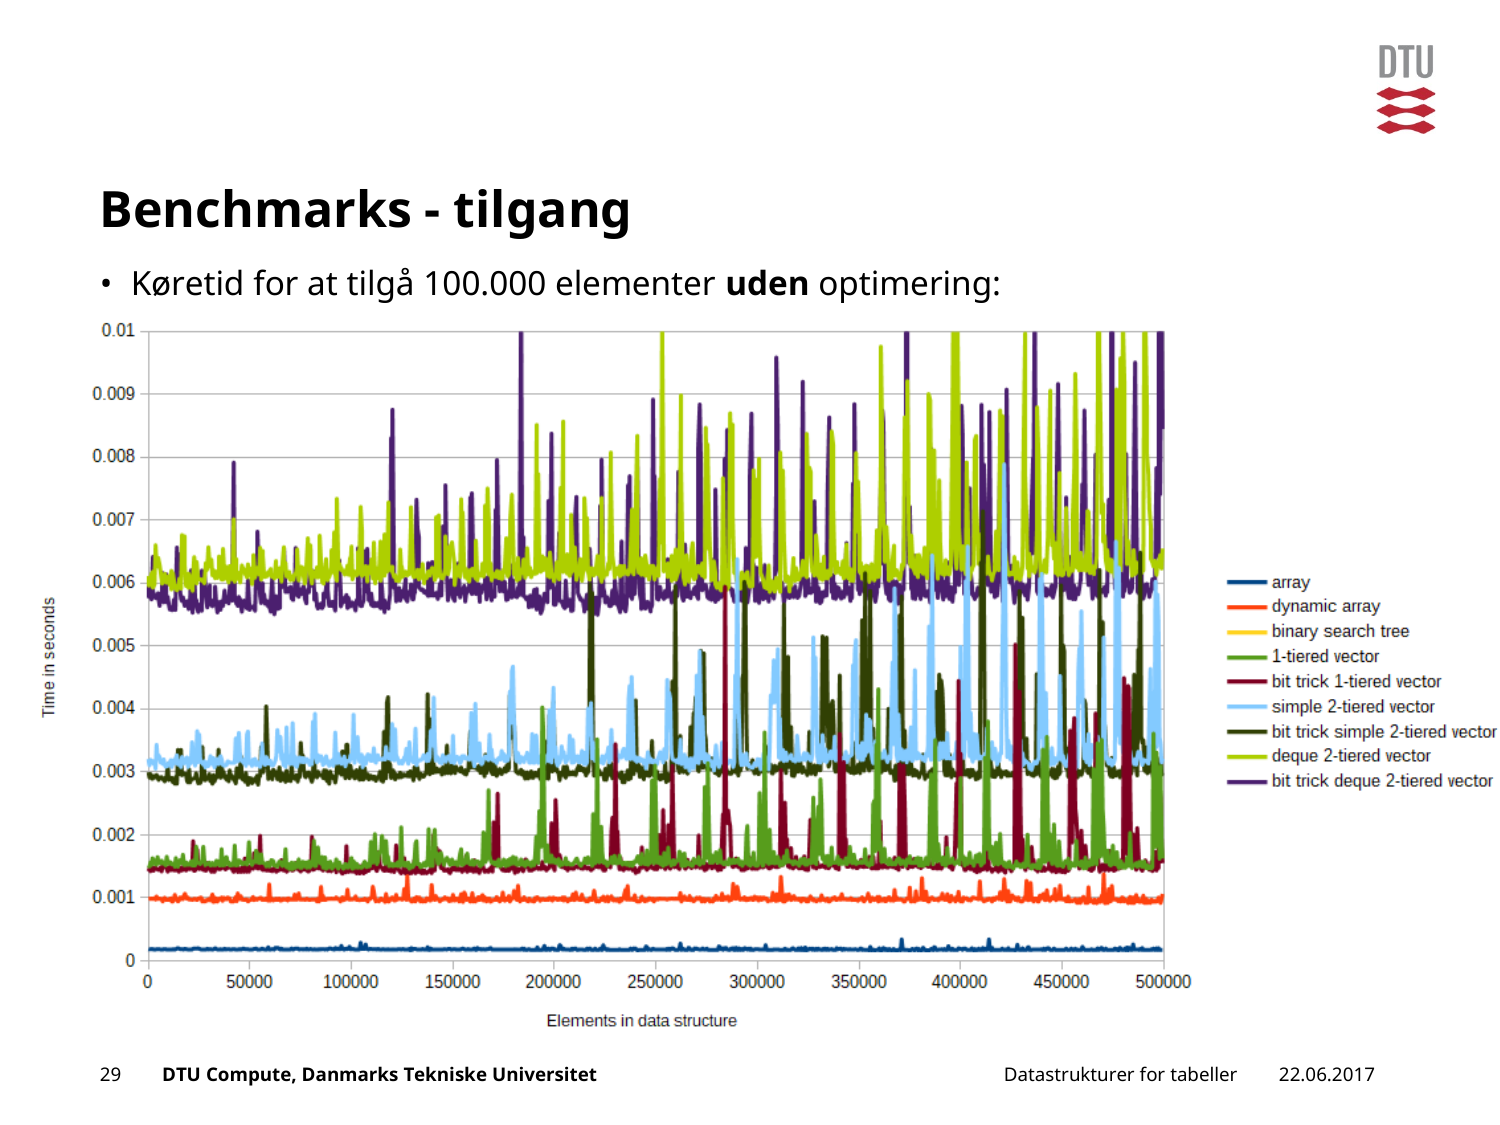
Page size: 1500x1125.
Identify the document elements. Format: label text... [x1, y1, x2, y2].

title Benchmarks - tilgang [99, 49, 1375, 238]
list Køretid for at tilgå 100.000 elementer uden optimering: [99, 262, 1375, 306]
picture [1356, 45, 1436, 134]
picture [8, 306, 1500, 1057]
